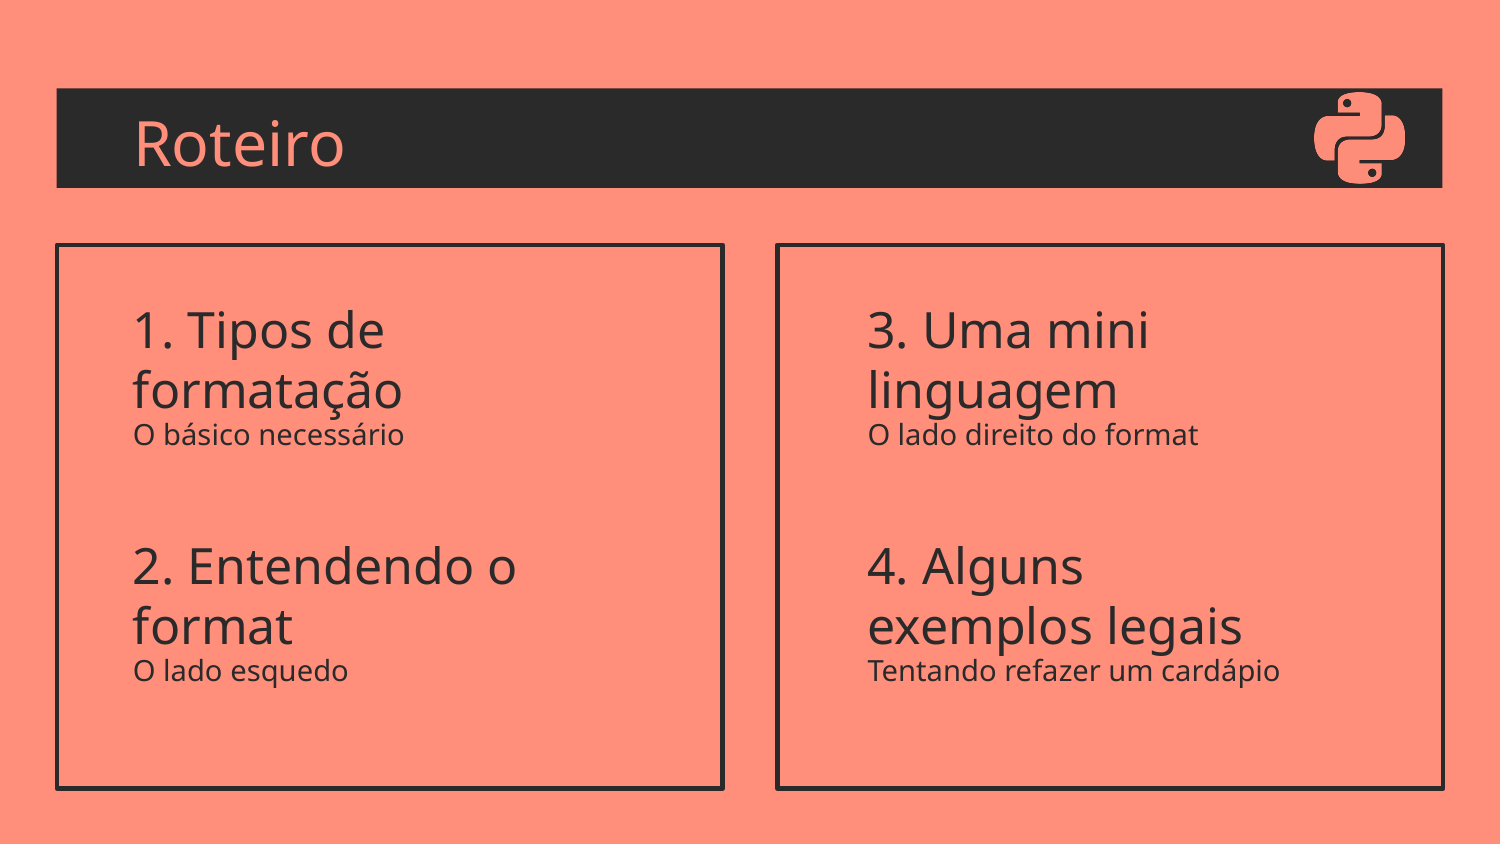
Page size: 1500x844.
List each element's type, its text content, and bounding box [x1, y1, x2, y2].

subtitle O básico necessário [117, 401, 605, 495]
picture [1314, 92, 1405, 184]
subtitle O lado esquedo [117, 670, 605, 732]
title Roteiro [118, 88, 1142, 188]
subtitle 1. Tipos de formatação [117, 340, 523, 434]
subtitle 3. Uma mini linguagem [852, 340, 1340, 434]
subtitle 4. Alguns exemplos legais [852, 576, 1320, 670]
subtitle O lado direito do format [852, 434, 1340, 495]
subtitle 2. Entendendo o format [117, 576, 685, 670]
subtitle Tentando refazer um cardápio [852, 637, 1340, 732]
